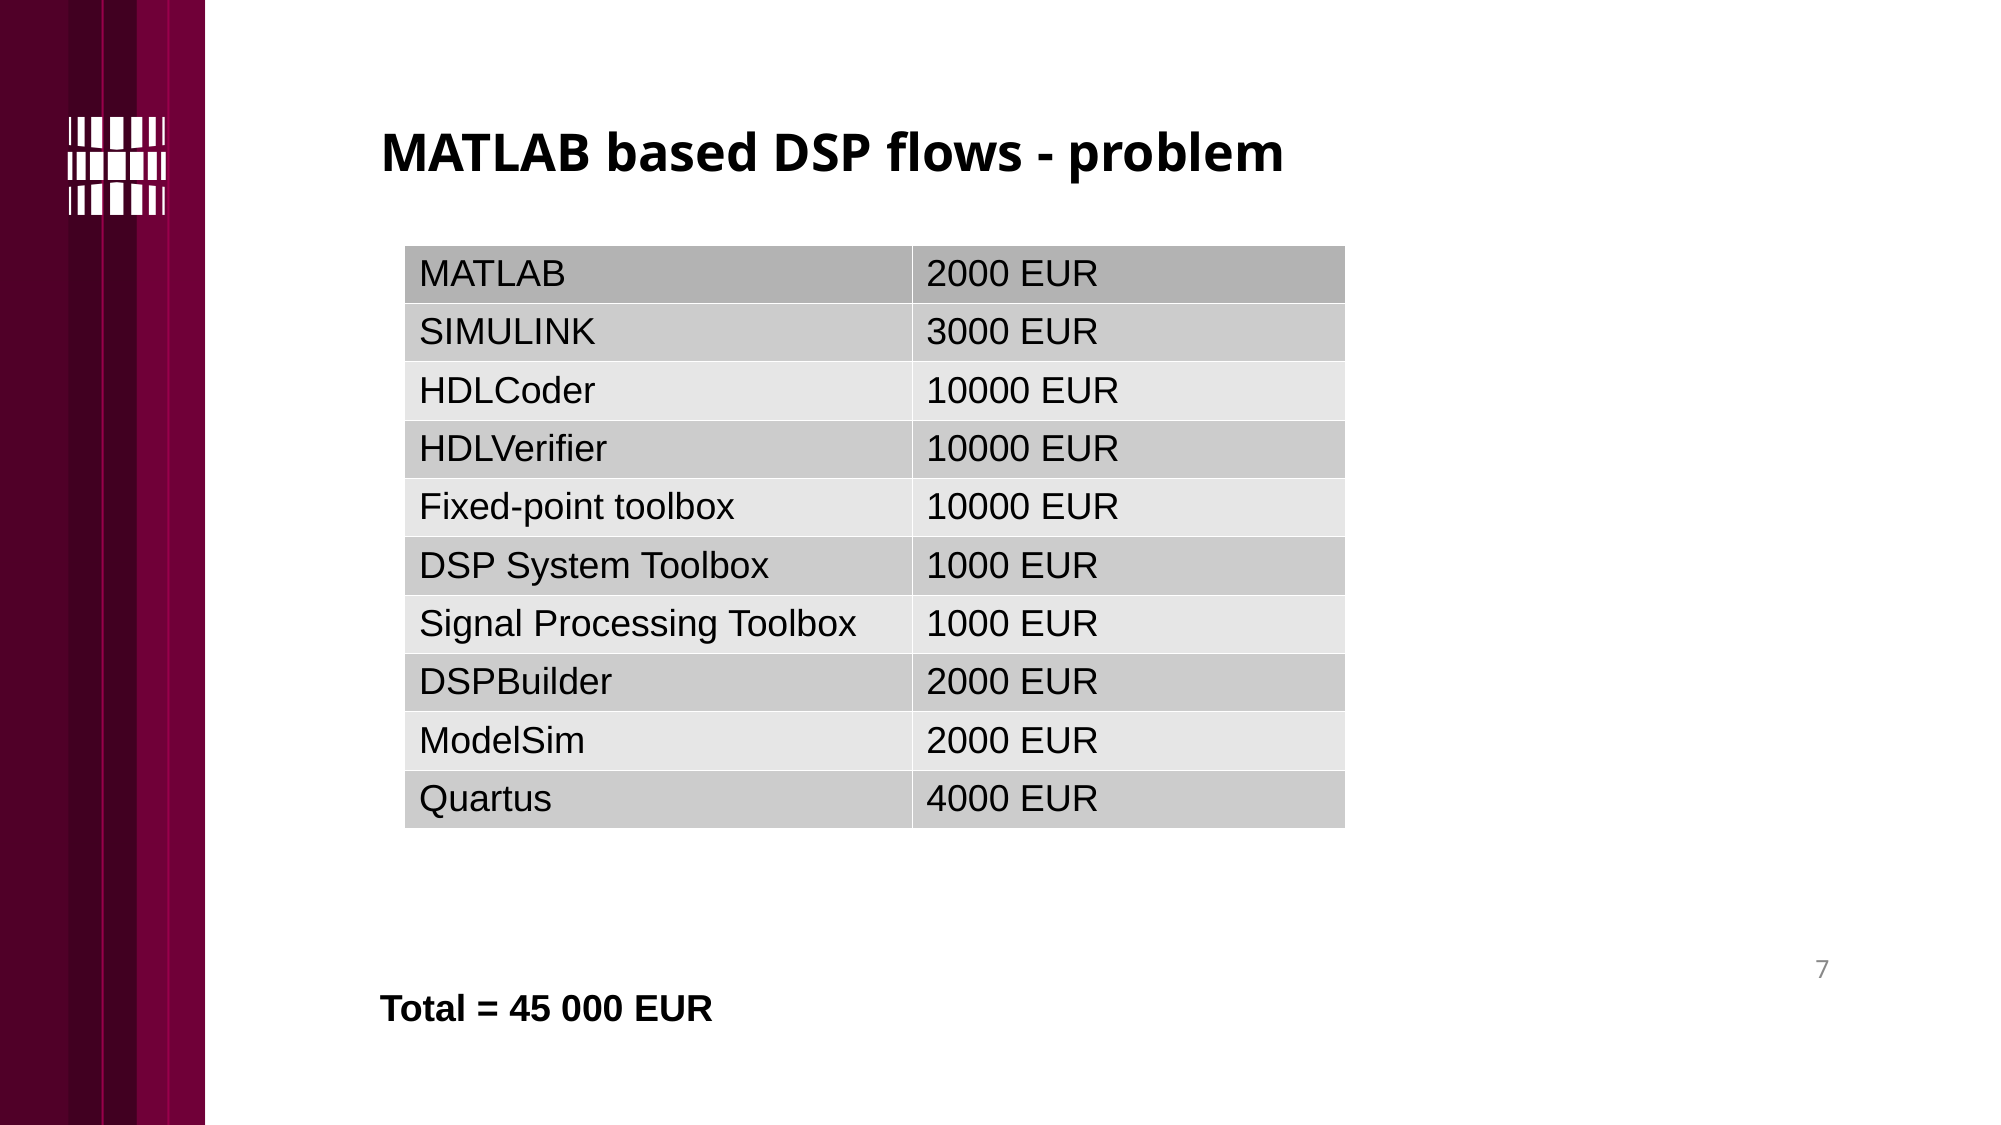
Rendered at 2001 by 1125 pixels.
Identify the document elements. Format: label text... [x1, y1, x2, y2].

table_cell Signal Processing Toolbox [405, 596, 912, 653]
table_cell ModelSim [405, 712, 912, 770]
list MATLAB based DSP flows - problem [379, 119, 1827, 259]
table_header MATLAB [405, 246, 912, 303]
table_cell DSP System Toolbox [405, 537, 912, 595]
table_cell 4000 EUR [913, 771, 1345, 828]
table_cell Fixed-point toolbox [405, 479, 912, 536]
table_cell HDLVerifier [405, 421, 912, 478]
table_cell DSPBuilder [405, 654, 912, 711]
table_cell 10000 EUR [913, 421, 1345, 478]
table_cell 1000 EUR [913, 596, 1345, 653]
table_header 2000 EUR [913, 246, 1345, 303]
table_cell 2000 EUR [913, 712, 1345, 770]
table_cell 10000 EUR [913, 362, 1345, 420]
table_cell 3000 EUR [913, 304, 1345, 361]
table_cell 2000 EUR [913, 654, 1345, 711]
table_cell SIMULINK [405, 304, 912, 361]
table_cell 1000 EUR [913, 537, 1345, 595]
table_cell 10000 EUR [913, 479, 1345, 536]
text_box Total = 45 000 EUR [365, 980, 729, 1038]
table_cell Quartus [405, 771, 912, 828]
table_cell HDLCoder [405, 362, 912, 420]
